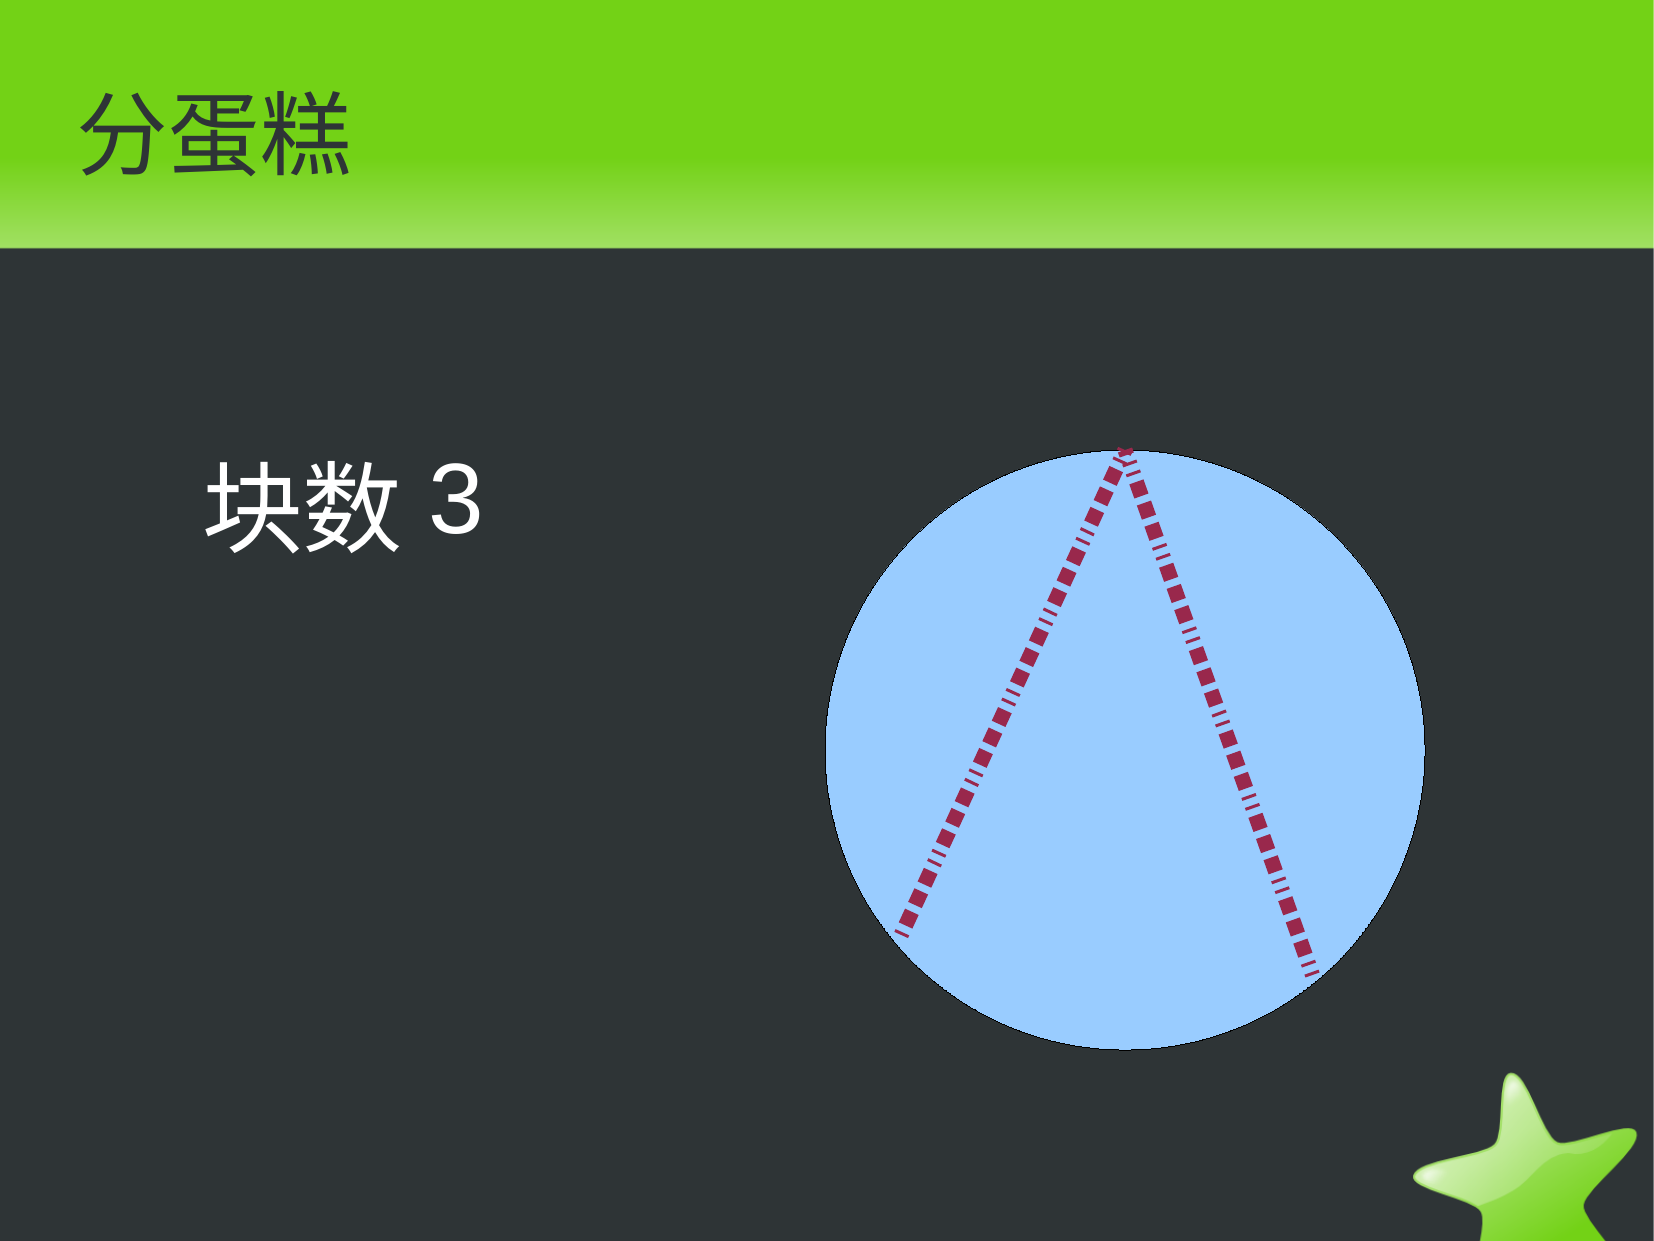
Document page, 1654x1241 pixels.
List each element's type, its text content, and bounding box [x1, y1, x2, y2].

title 分蛋糕 [76, 29, 1565, 237]
text_box 块数 [187, 431, 418, 563]
text_box <number> [413, 435, 899, 563]
text_box [825, 450, 1426, 1051]
picture [0, 0, 1654, 1241]
